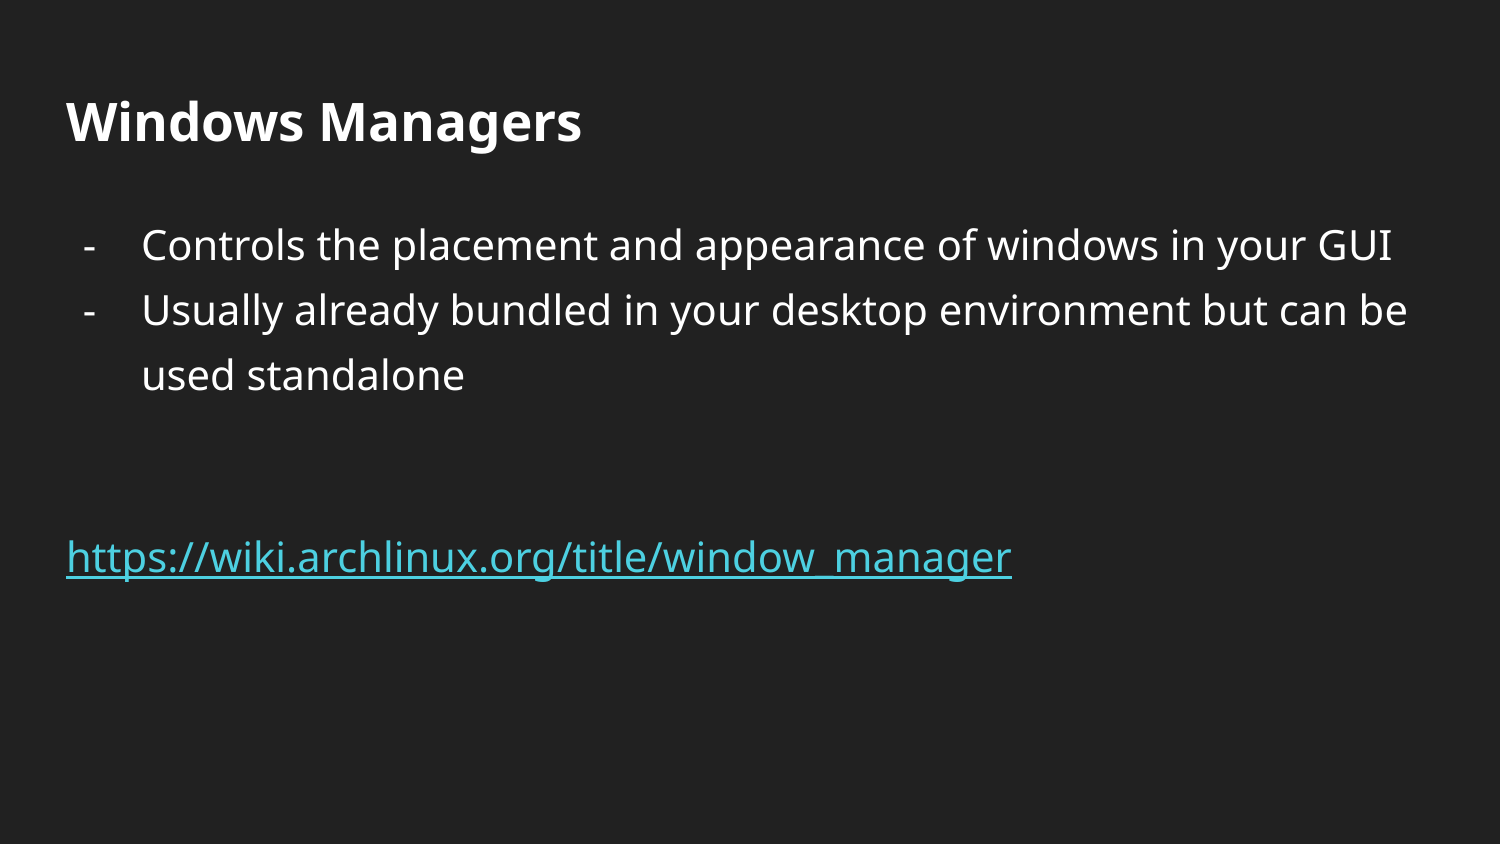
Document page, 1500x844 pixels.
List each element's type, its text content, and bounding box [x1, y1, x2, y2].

title Windows Managers [51, 72, 1449, 167]
list Controls the placement and appearance of windows in your GUI Usually already bundled in your desktop environment but can be used standalone https://wiki.archlinux.org/title/window_manager [51, 189, 1449, 750]
